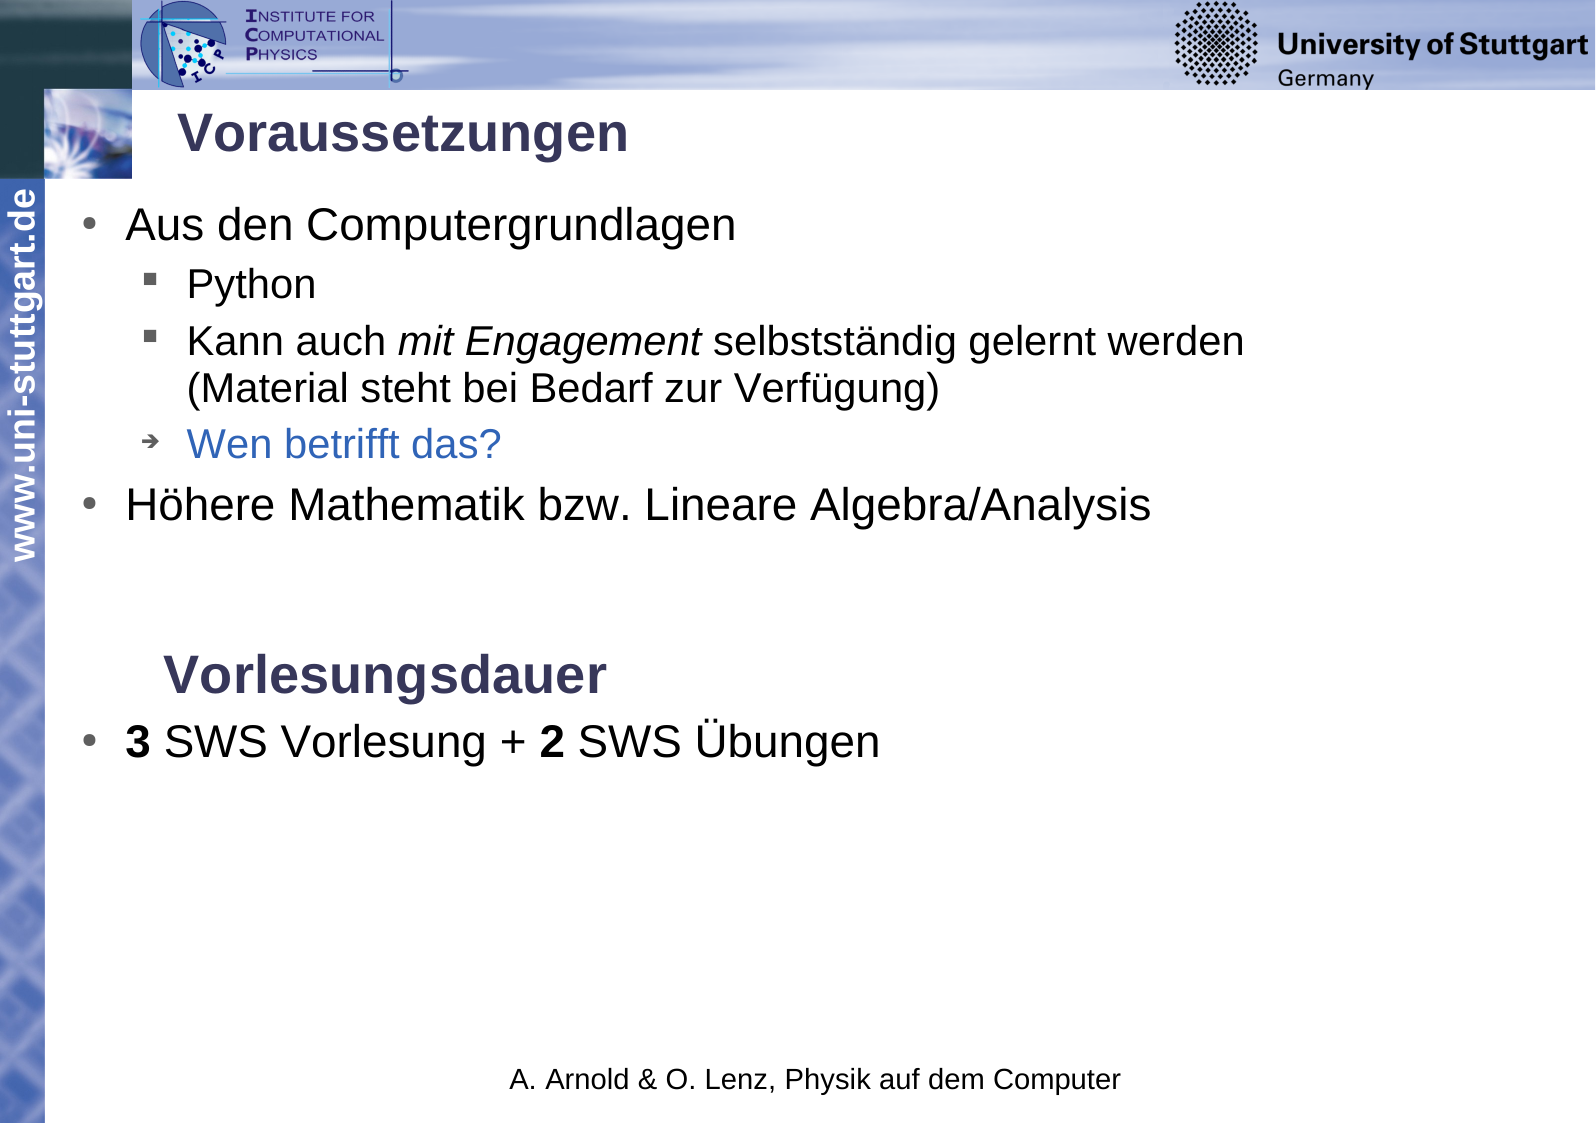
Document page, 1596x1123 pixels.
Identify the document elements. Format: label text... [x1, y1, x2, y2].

list Aus den Computergrundlagen Python Kann auch mit Engagement selbstständig gelernt werden (Material steht bei Bedarf zur Verfügung) Wen betrifft das? Höhere Mathematik bzw. Lineare Algebra/Analysis Vorlesungsdauer 3 SWS Vorlesung + 2 SWS Übungen [66, 199, 1551, 1063]
title Voraussetzungen [132, 88, 1596, 178]
picture [0, 0, 1596, 1123]
